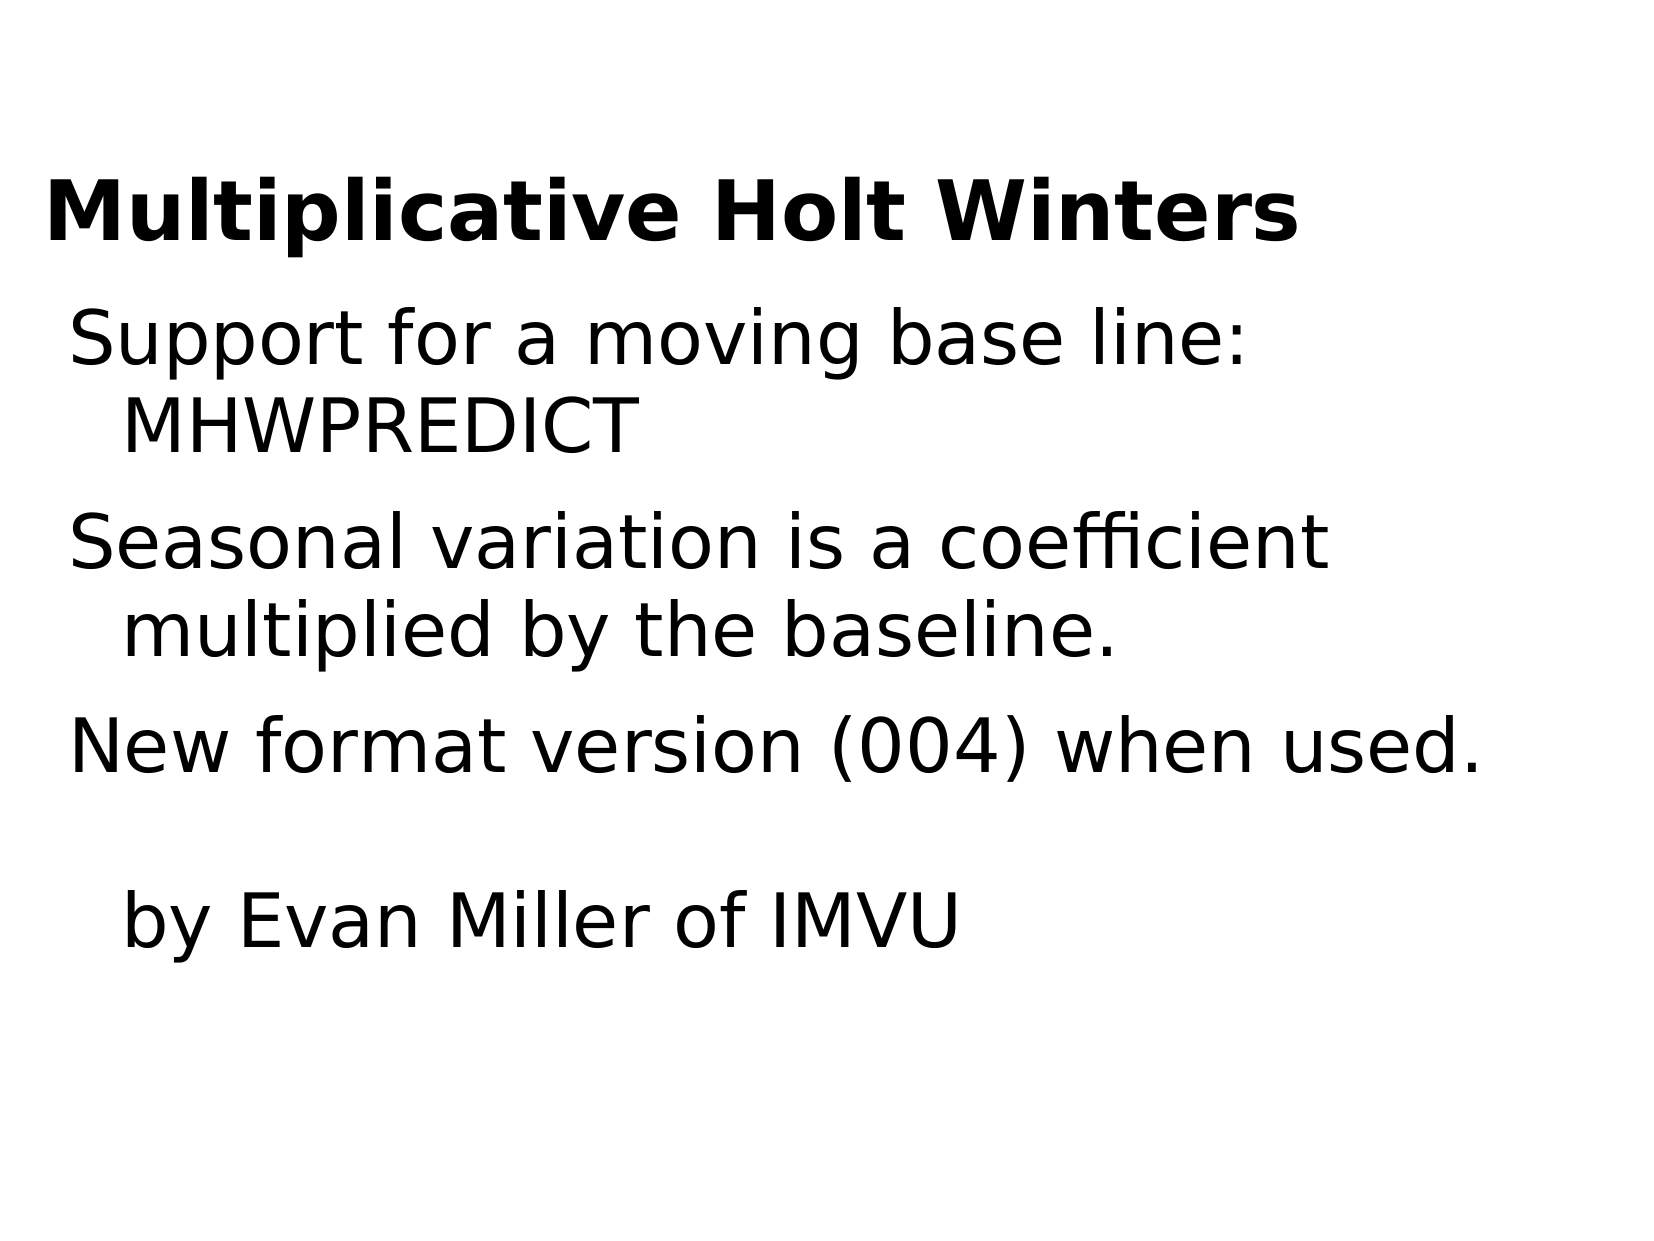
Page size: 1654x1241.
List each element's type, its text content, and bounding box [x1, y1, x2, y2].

title Multiplicative Holt Winters [43, 144, 1581, 280]
list Support for a moving base line: MHWPREDICT Seasonal variation is a coefficient multiplied by the baseline. New format version (004) when used. by Evan Miller of IMVU [50, 295, 1571, 1099]
